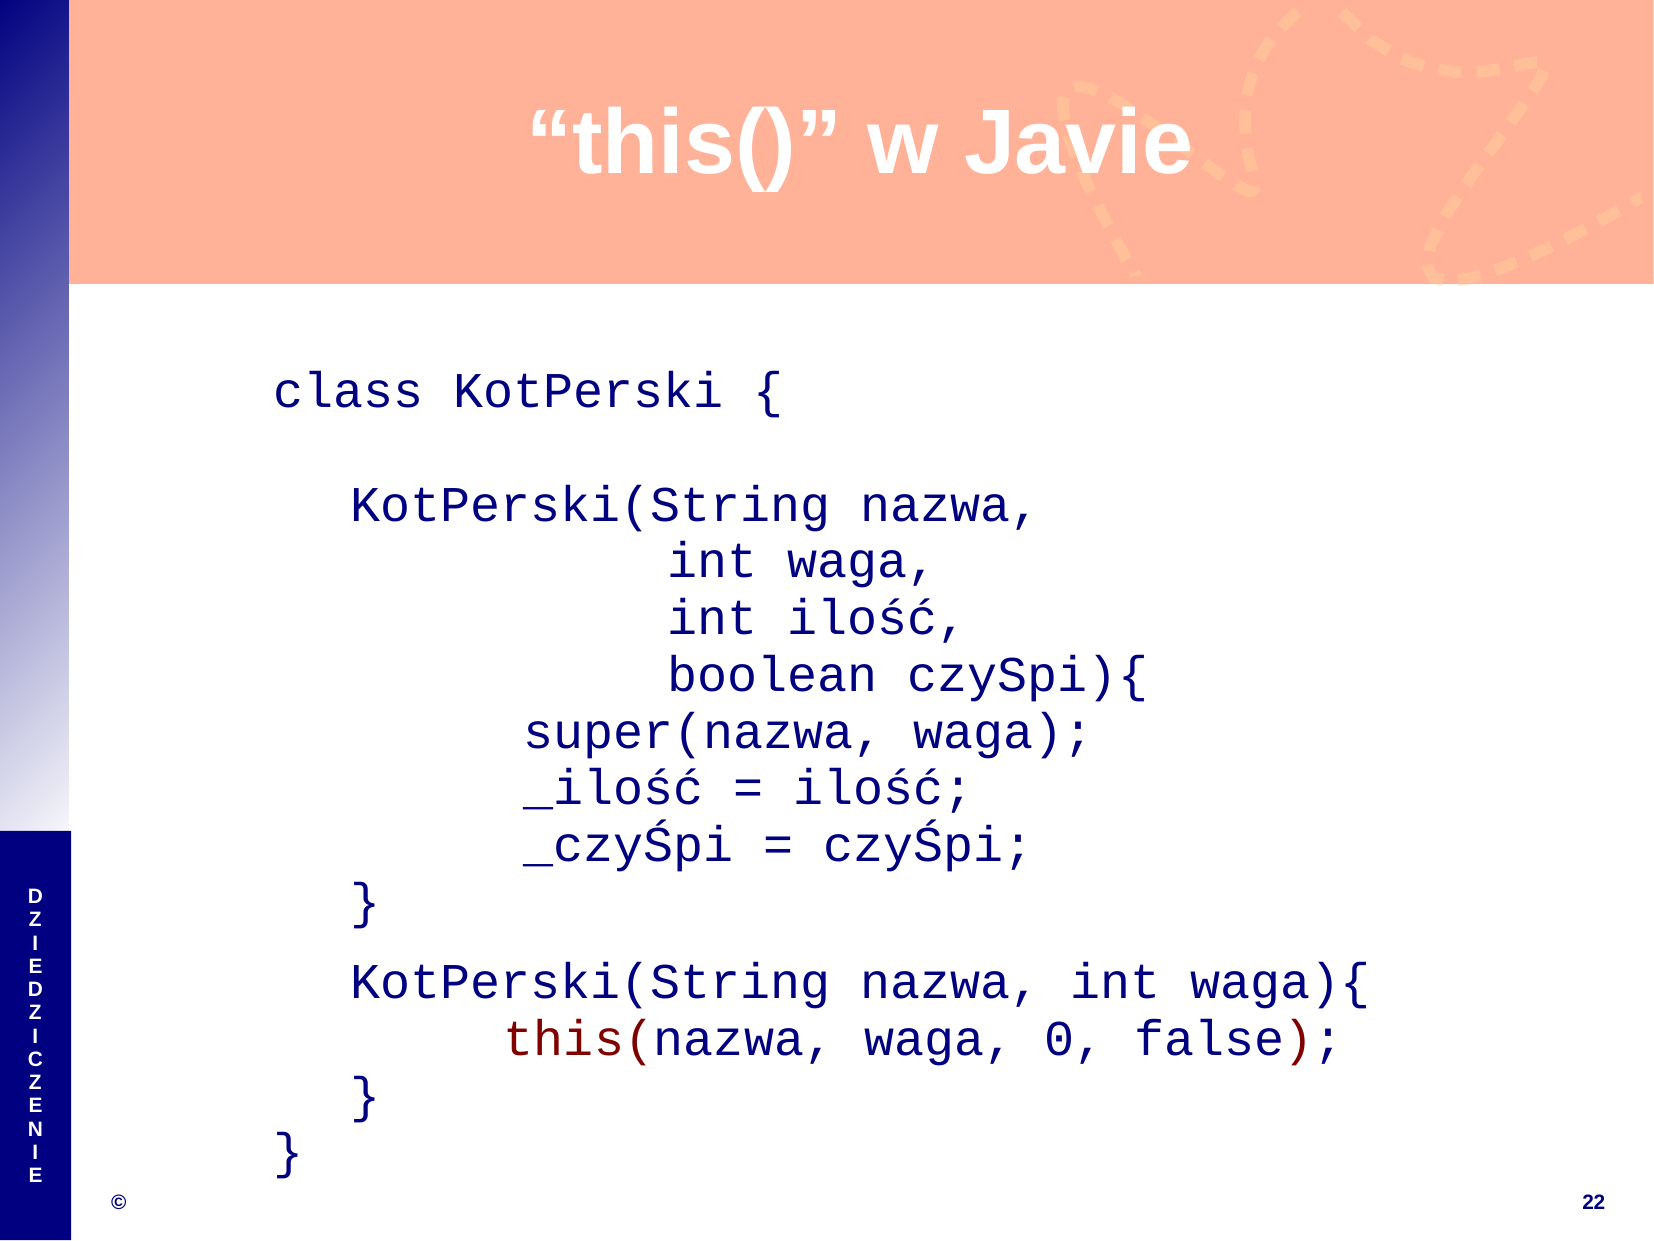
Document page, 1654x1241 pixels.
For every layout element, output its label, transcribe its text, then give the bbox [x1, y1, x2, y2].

list class KotPerski { KotPerski(String nazwa, int waga, int ilość, boolean czySpi){ super(nazwa, waga); _ilość = ilość; _czyŚpi = czyŚpi; } KotPerski(String nazwa, int waga){ this(nazwa, waga, 0, false); } } [255, 365, 1465, 1142]
title “this()” w Javie [104, 37, 1617, 246]
text_box D Z I E D Z I C Z E N I E [0, 830, 71, 1241]
